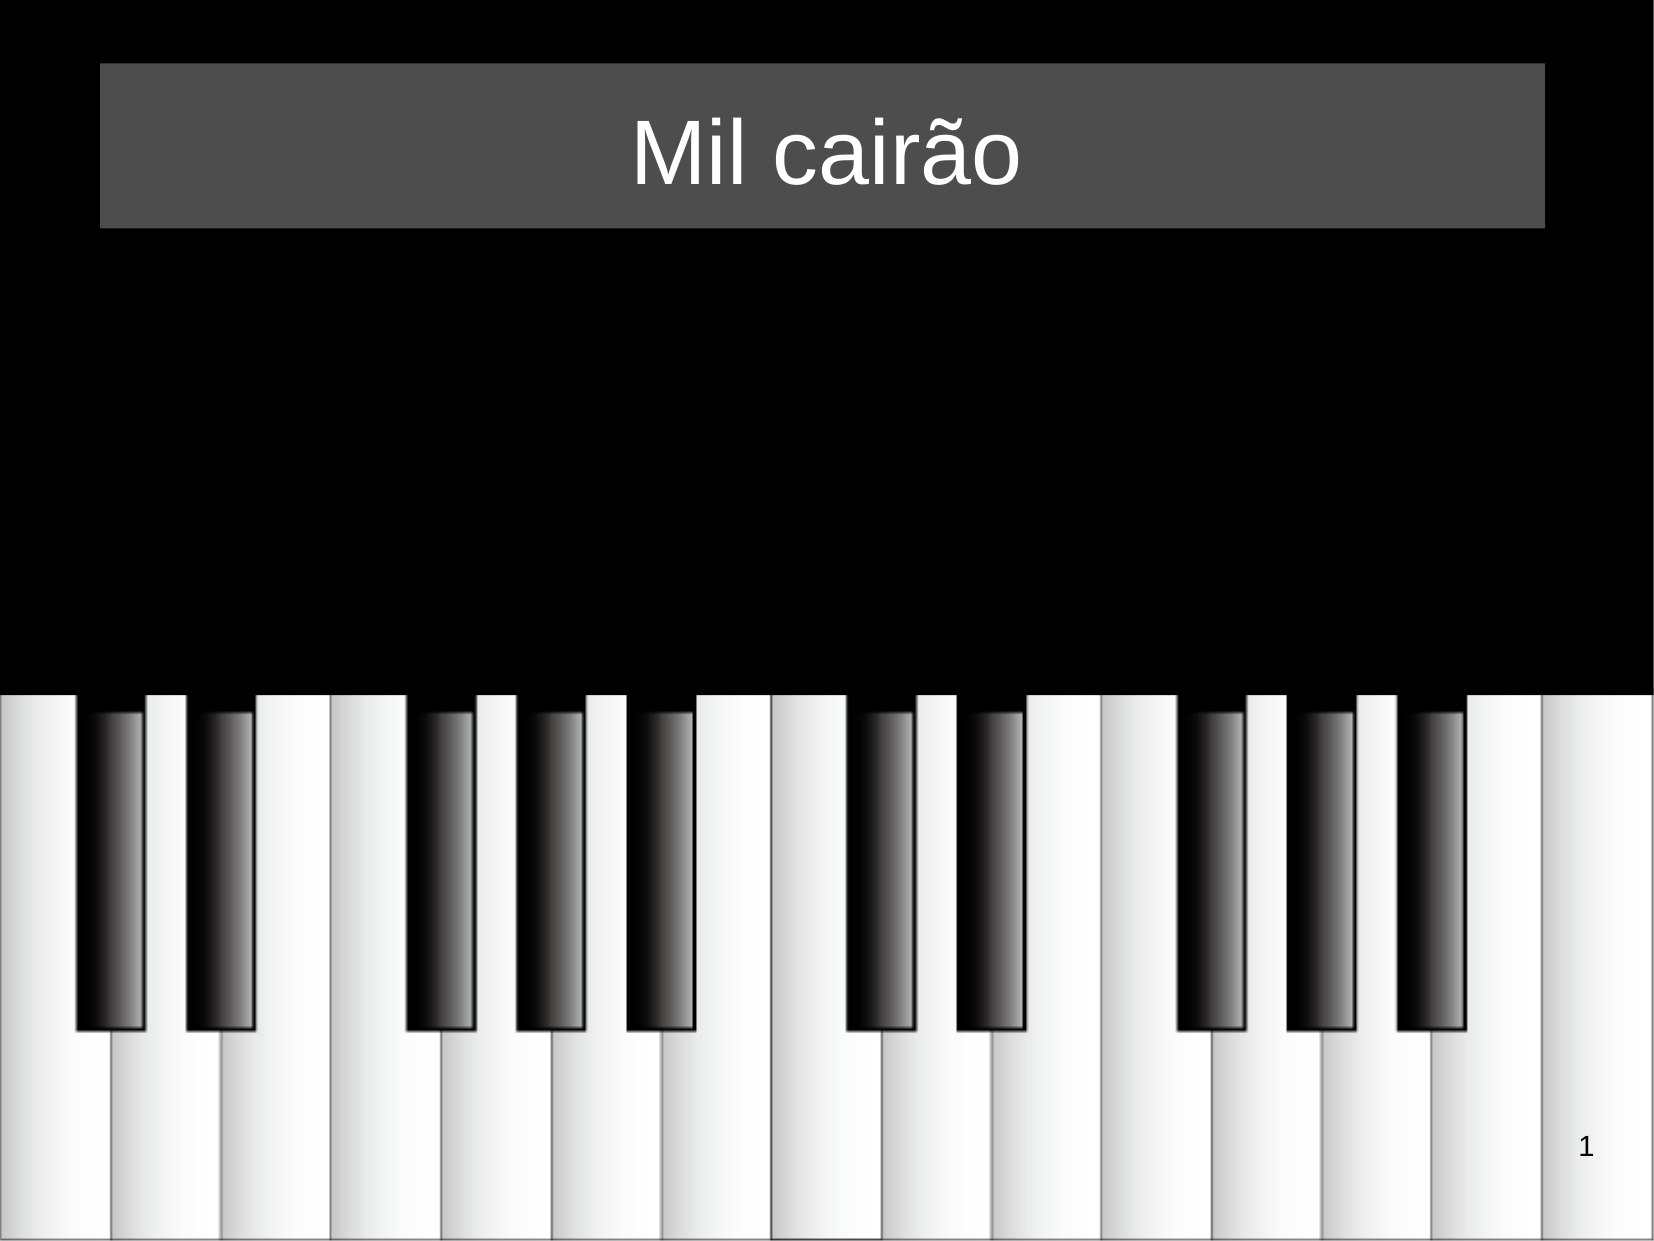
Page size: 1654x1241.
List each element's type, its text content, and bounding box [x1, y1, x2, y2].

picture [0, 696, 1654, 1241]
title Mil cairão [82, 49, 1571, 257]
